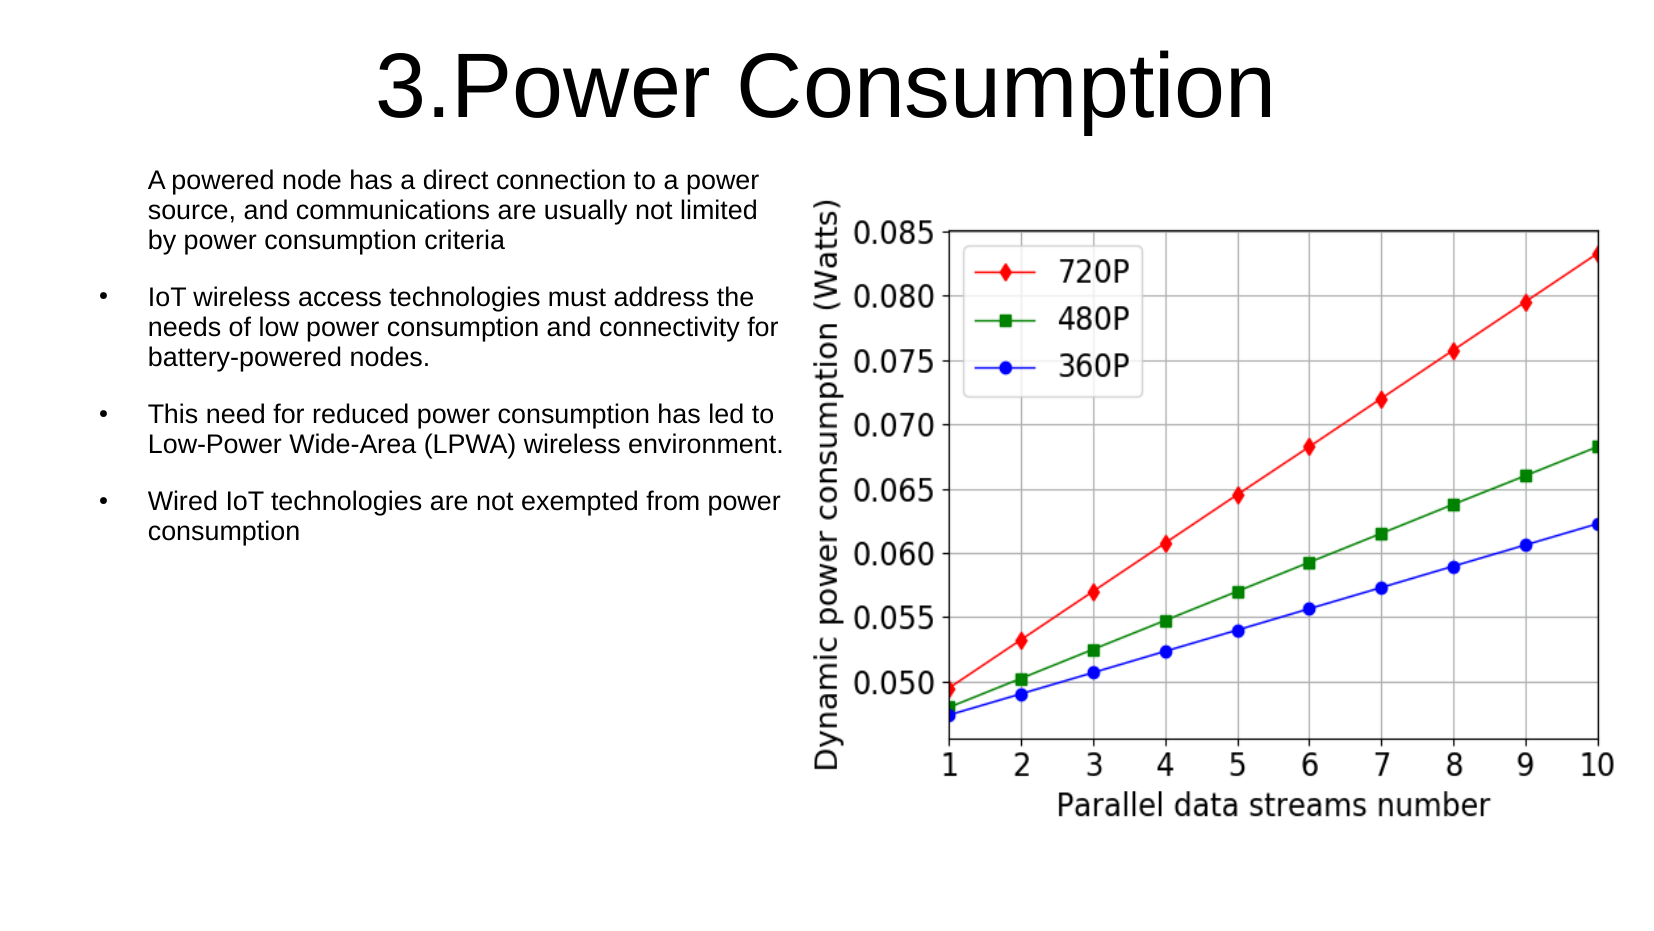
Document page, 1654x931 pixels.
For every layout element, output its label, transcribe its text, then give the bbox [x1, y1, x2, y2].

picture [795, 179, 1636, 844]
title 3.Power Consumption [82, 34, 1571, 138]
list A powered node has a direct connection to a power source, and communications are usually not limited by power consumption criteria IoT wireless access technologies must address the needs of low power consumption and connectivity for battery-powered nodes. This need for reduced power consumption has led to Low-Power Wide-Area (LPWA) wireless environment. Wired IoT technologies are not exempted from power consumption [82, 165, 796, 556]
